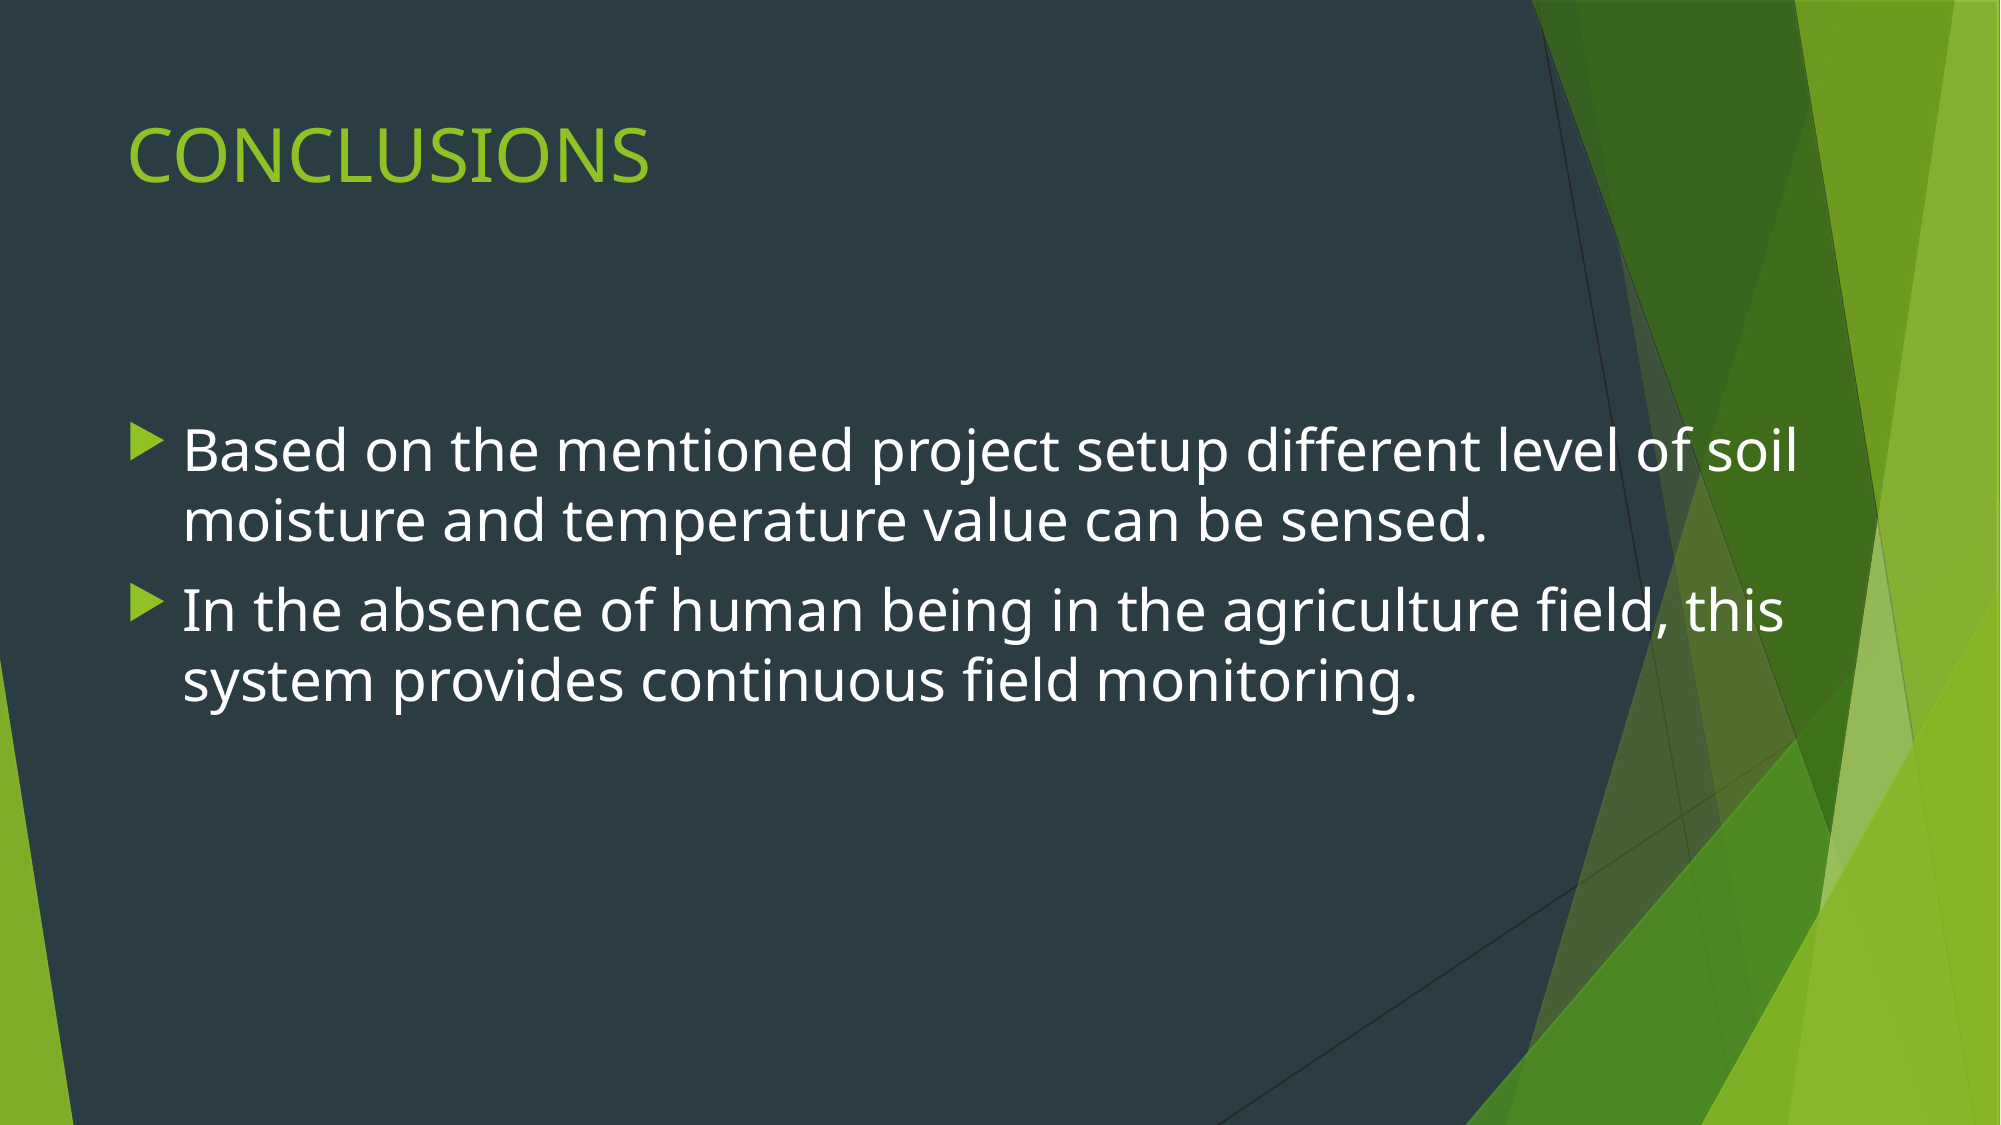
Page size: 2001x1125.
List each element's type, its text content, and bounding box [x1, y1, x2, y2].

list Based on the mentioned project setup different level of soil moisture and temperature value can be sensed. In the absence of human being in the agriculture field, this system provides continuous field monitoring. [111, 405, 1942, 1042]
title CONCLUSIONS [111, 99, 1522, 317]
